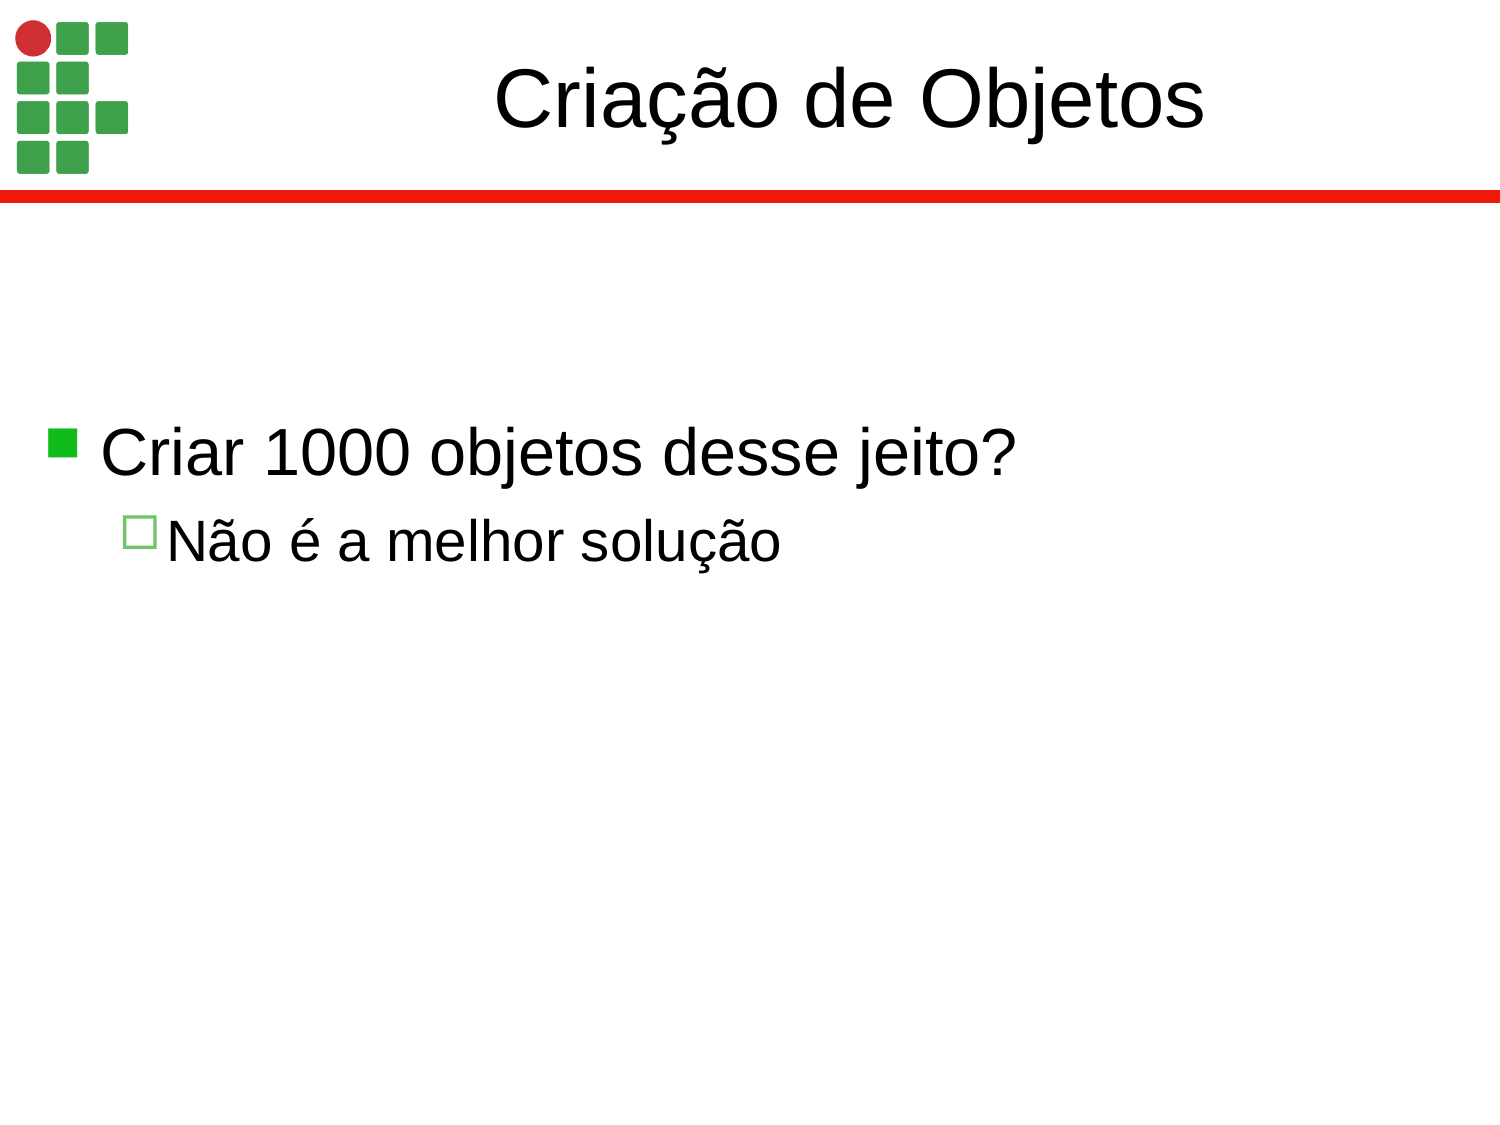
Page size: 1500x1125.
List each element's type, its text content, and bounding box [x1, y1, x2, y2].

picture [14, 16, 130, 178]
title Criação de Objetos [230, 0, 1471, 202]
list Criar 1000 objetos desse jeito? Não é a melhor solução [29, 207, 1471, 1087]
